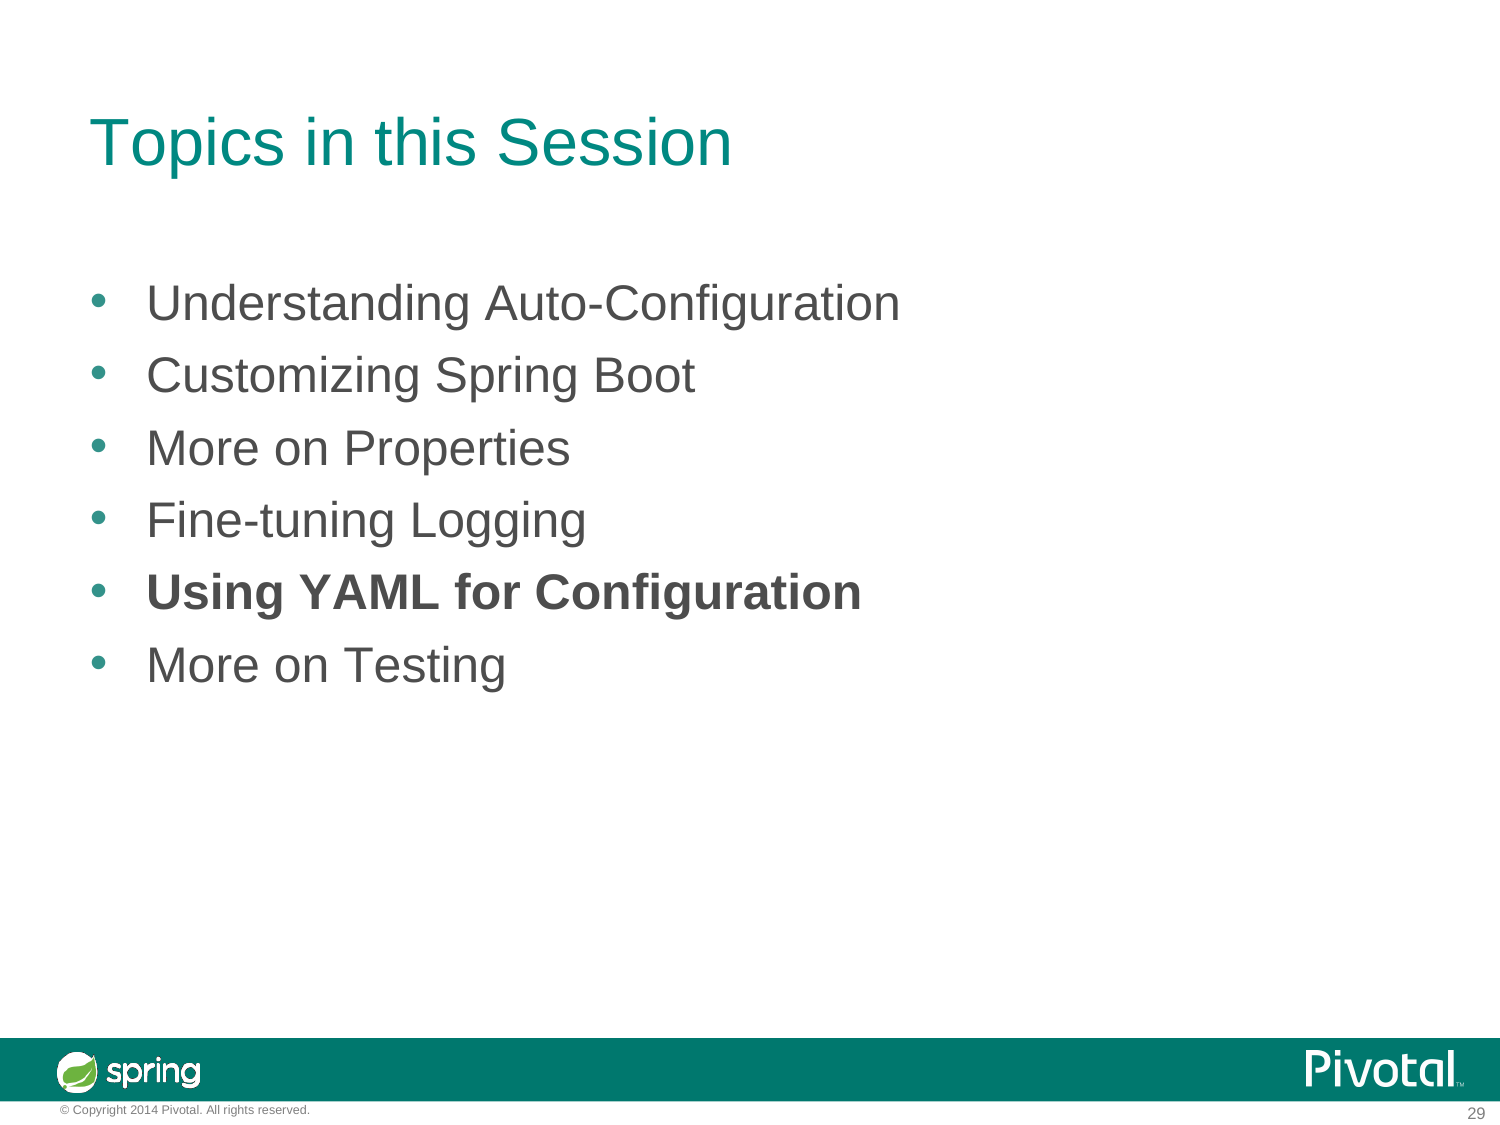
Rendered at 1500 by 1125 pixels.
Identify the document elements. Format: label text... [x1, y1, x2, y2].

title Topics in this Session [75, 45, 1426, 233]
picture [32, 1041, 210, 1103]
list Understanding Auto-Configuration Customizing Spring Boot More on Properties Fine-tuning Logging Using YAML for Configuration More on Testing [75, 262, 1426, 931]
picture [1306, 1050, 1464, 1087]
